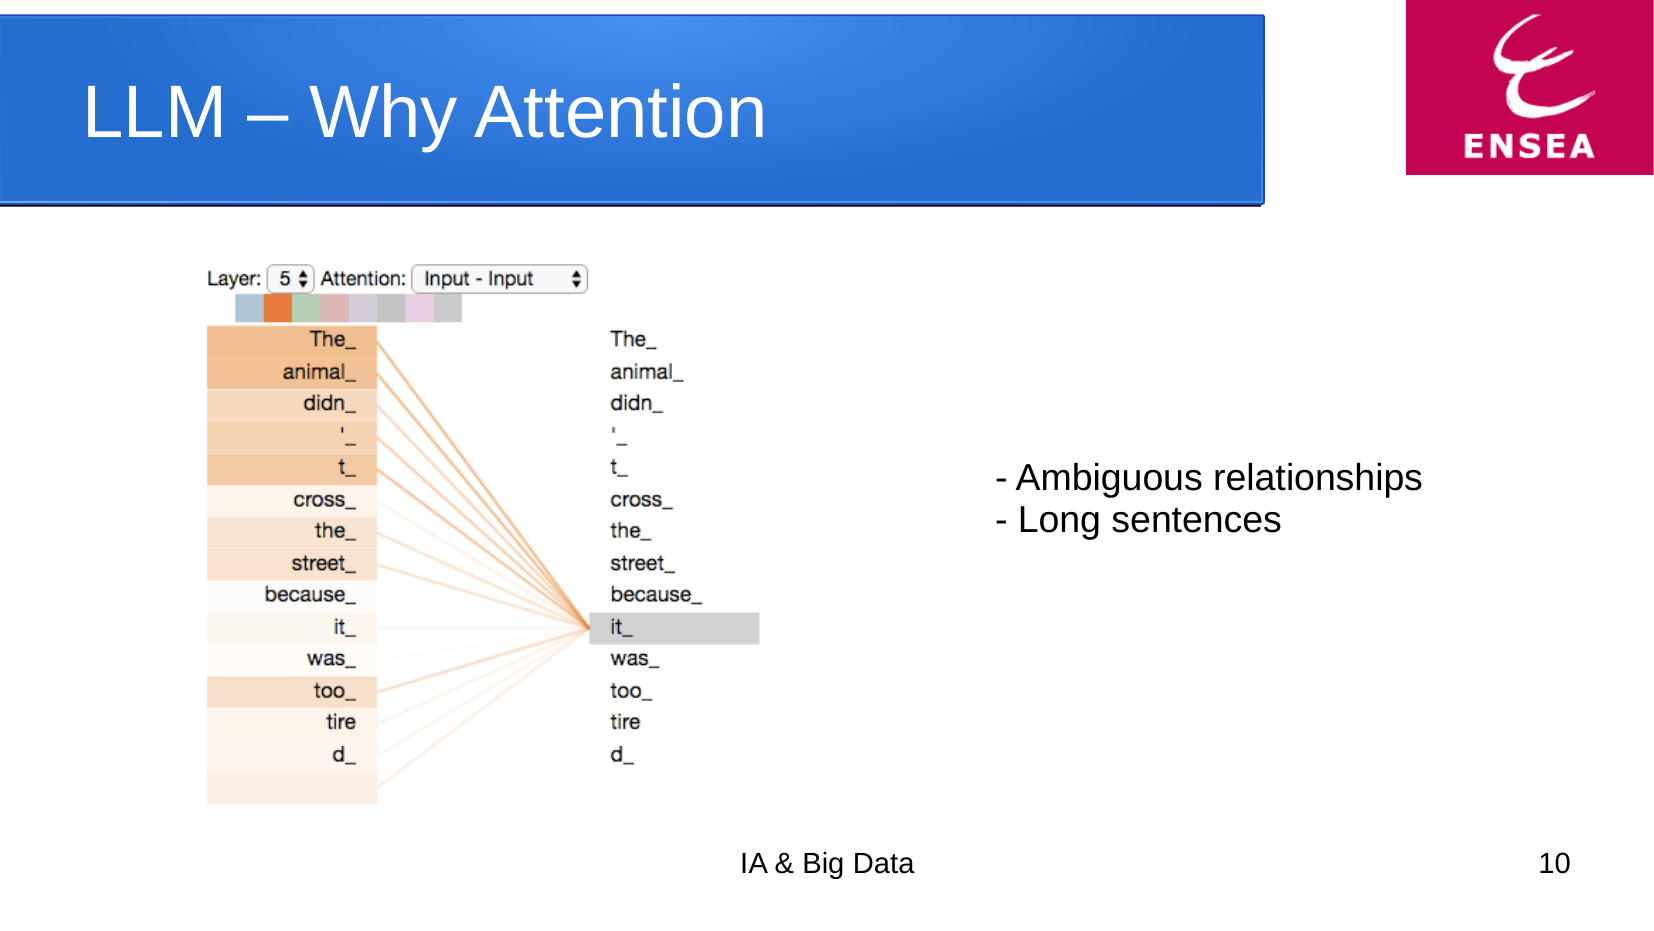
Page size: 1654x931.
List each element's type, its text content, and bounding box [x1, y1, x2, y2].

picture [135, 236, 815, 827]
text_box - Ambiguous relationships - Long sentences [980, 448, 1512, 548]
title LLM – Why Attention [82, 35, 1235, 189]
picture [1406, 0, 1654, 175]
